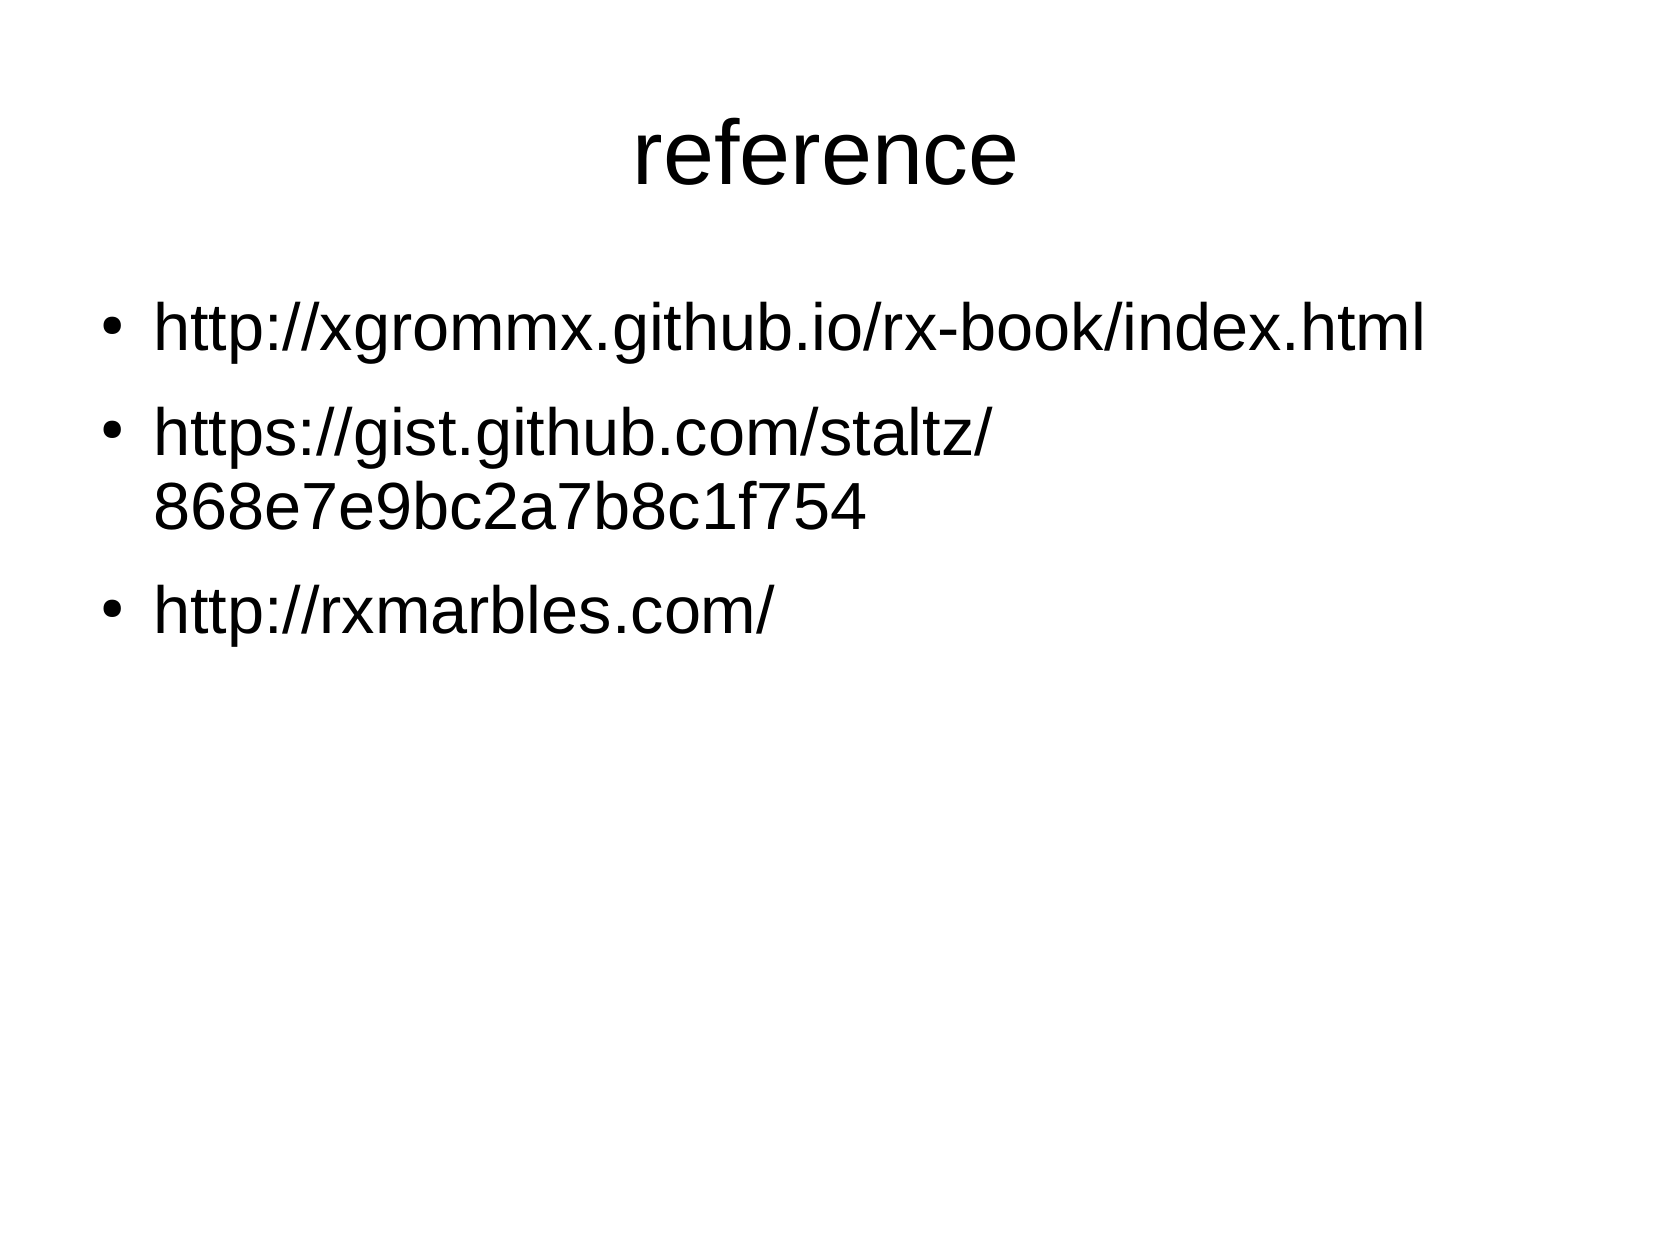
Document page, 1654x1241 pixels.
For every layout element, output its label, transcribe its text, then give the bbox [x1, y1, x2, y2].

list http://xgrommx.github.io/rx-book/index.html https://gist.github.com/staltz/868e7e9bc2a7b8c1f754 http://rxmarbles.com/ [82, 290, 1571, 1010]
title reference [82, 49, 1571, 257]
